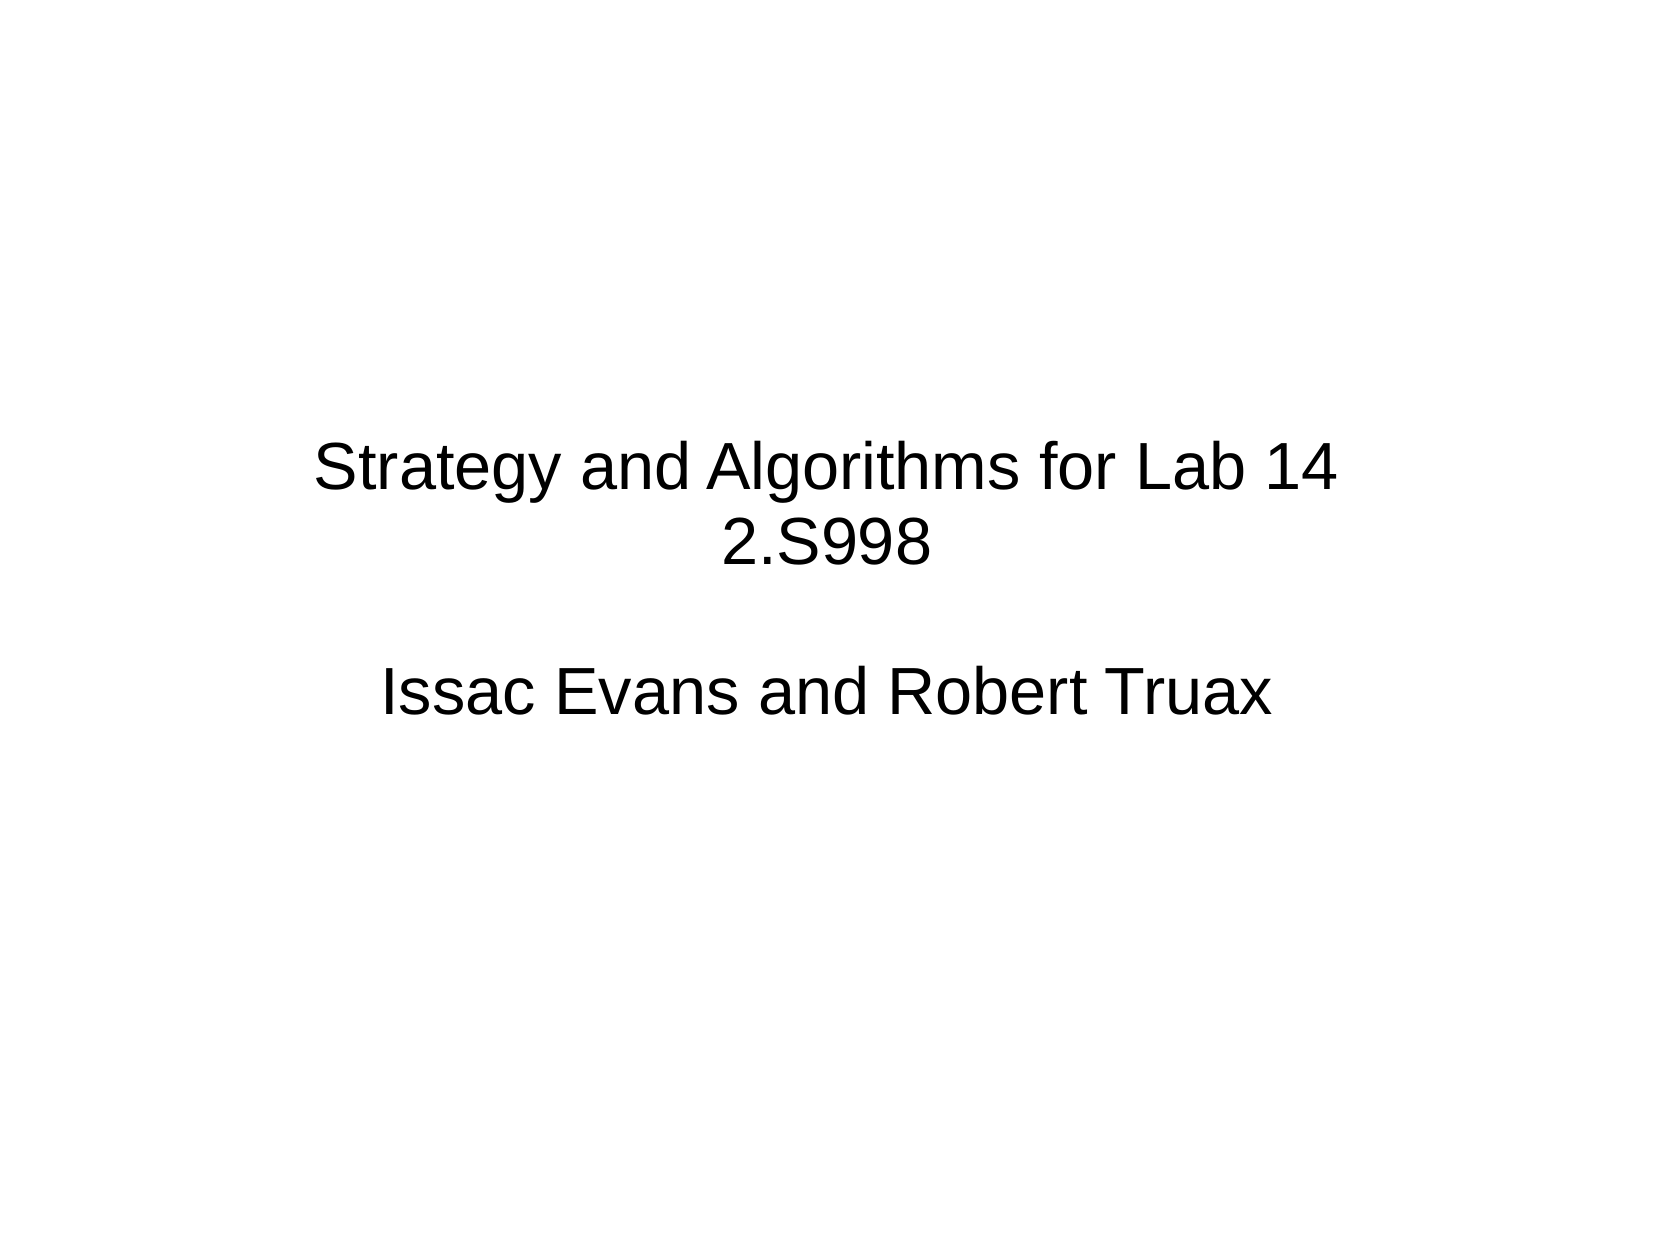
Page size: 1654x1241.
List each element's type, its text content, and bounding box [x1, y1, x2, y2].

subtitle Strategy and Algorithms for Lab 14 2.S998 Issac Evans and Robert Truax [82, 49, 1571, 1109]
